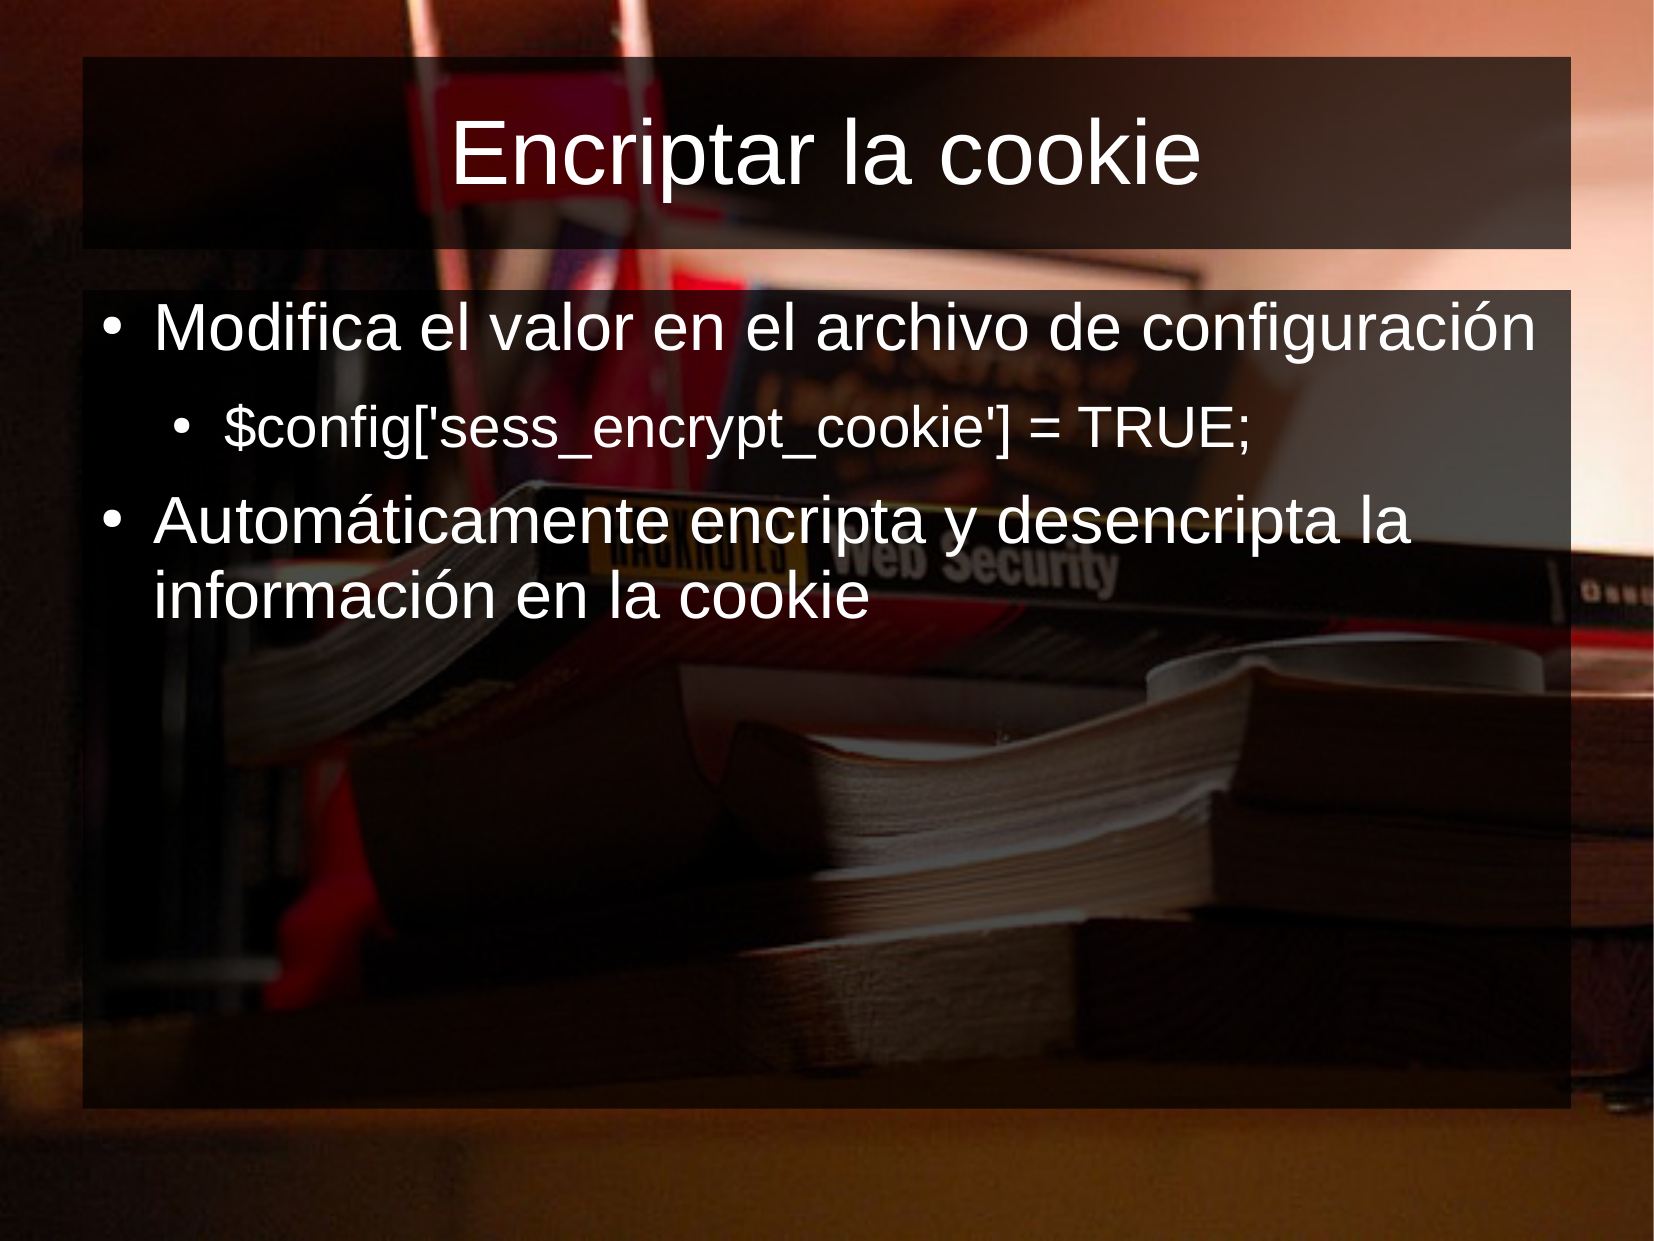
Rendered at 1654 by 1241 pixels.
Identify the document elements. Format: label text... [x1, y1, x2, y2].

title Encriptar la cookie [82, 56, 1571, 250]
picture [0, 0, 1654, 1241]
list Modifica el valor en el archivo de configuración $config['sess_encrypt_cookie'] = TRUE; Automáticamente encripta y desencripta la información en la cookie [82, 290, 1571, 1109]
